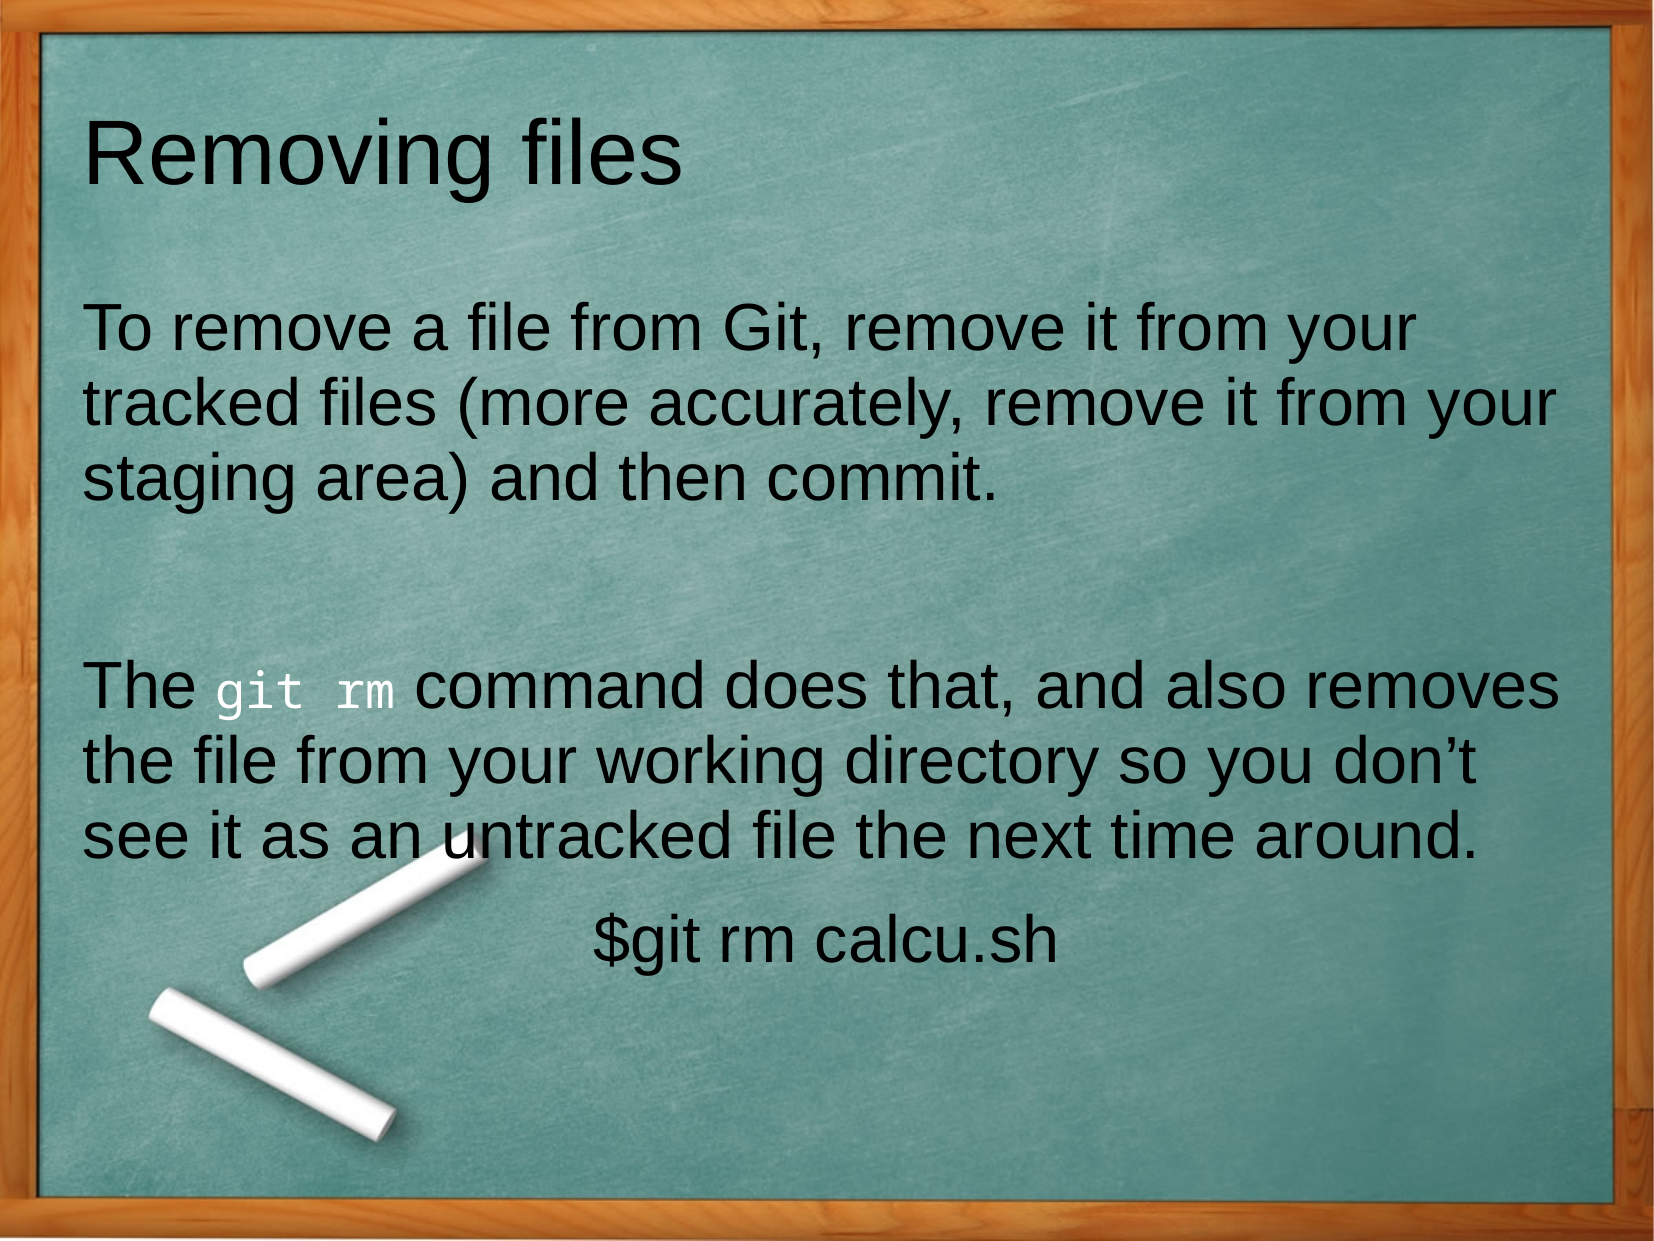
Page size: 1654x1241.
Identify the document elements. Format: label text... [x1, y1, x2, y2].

title Removing files [82, 49, 1571, 257]
picture [0, 0, 1654, 1241]
list To remove a file from Git, remove it from your tracked files (more accurately, remove it from your staging area) and then commit. The git rm command does that, and also removes the file from your working directory so you don’t see it as an untracked file the next time around. $git rm calcu.sh [82, 290, 1571, 1010]
